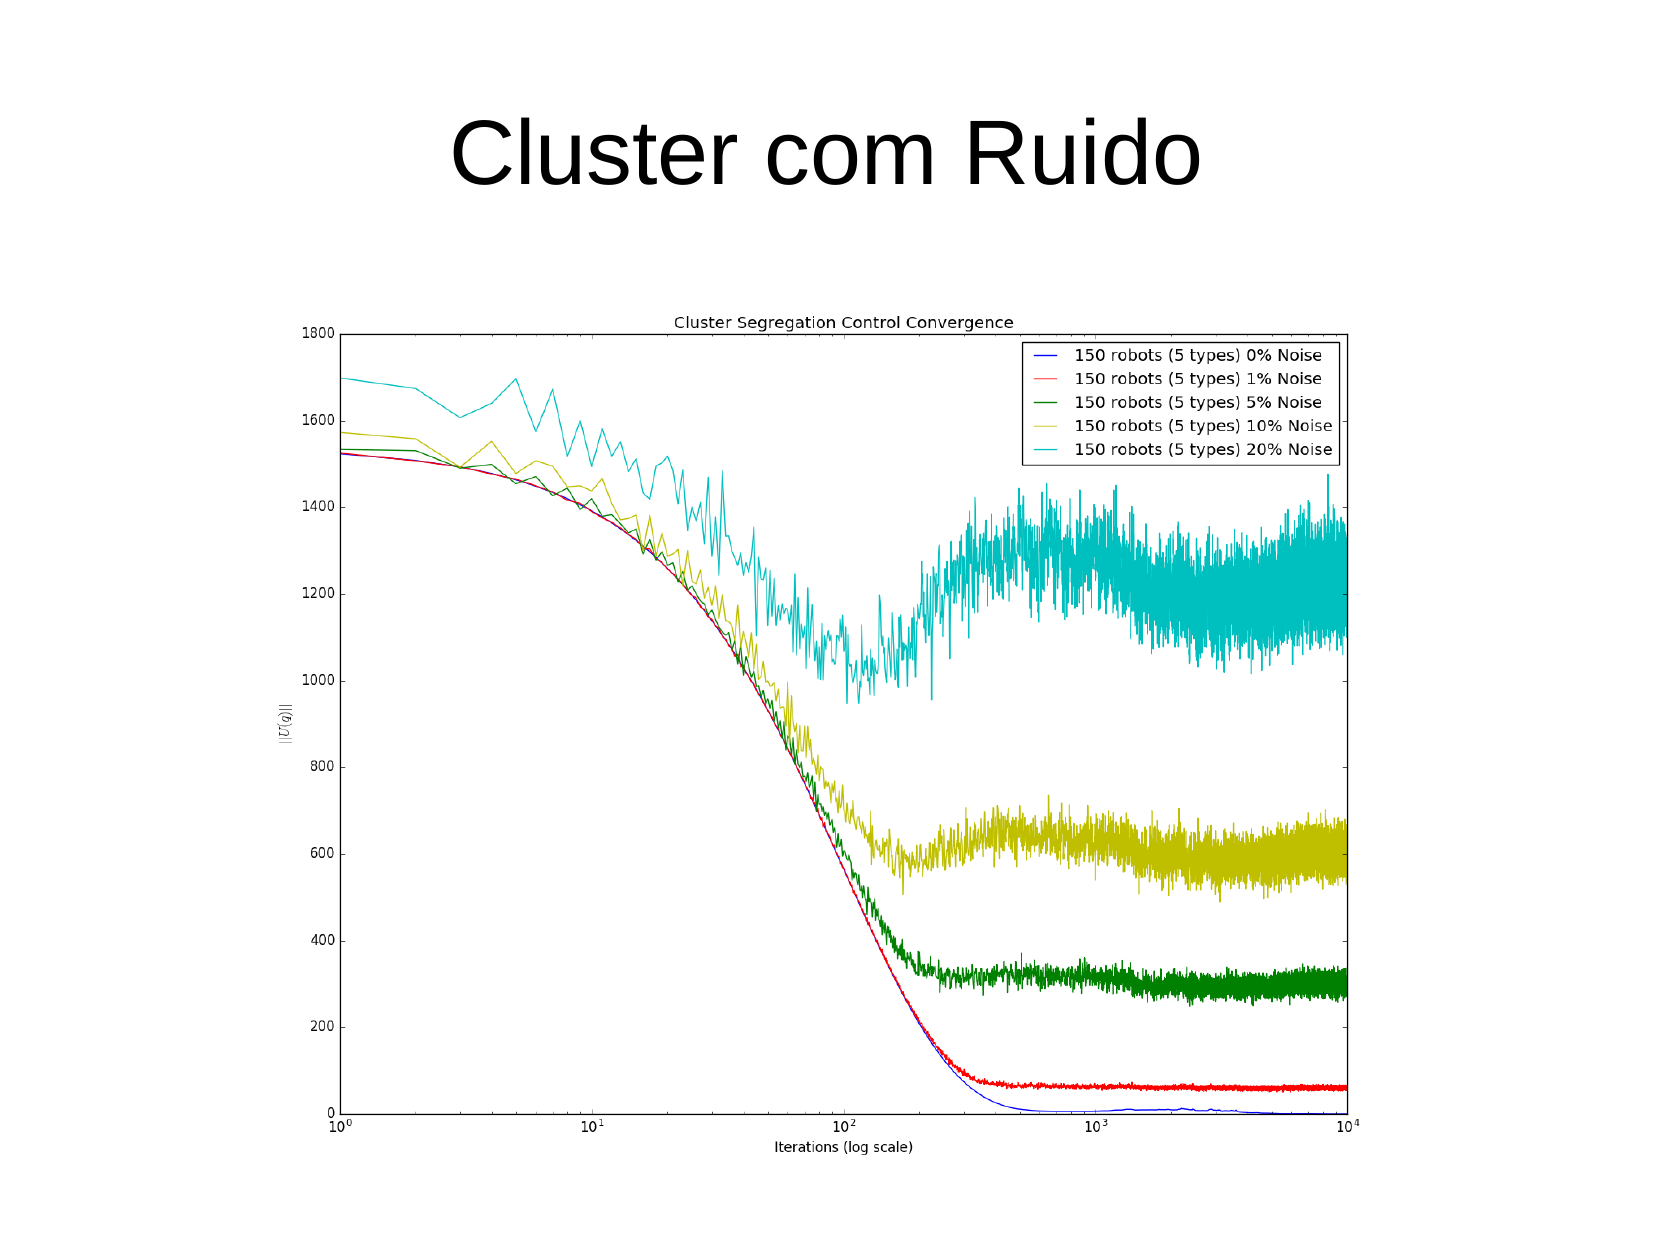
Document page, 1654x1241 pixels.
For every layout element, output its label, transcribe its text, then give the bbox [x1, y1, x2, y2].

title Cluster com Ruido [82, 49, 1571, 257]
picture [177, 236, 1477, 1211]
